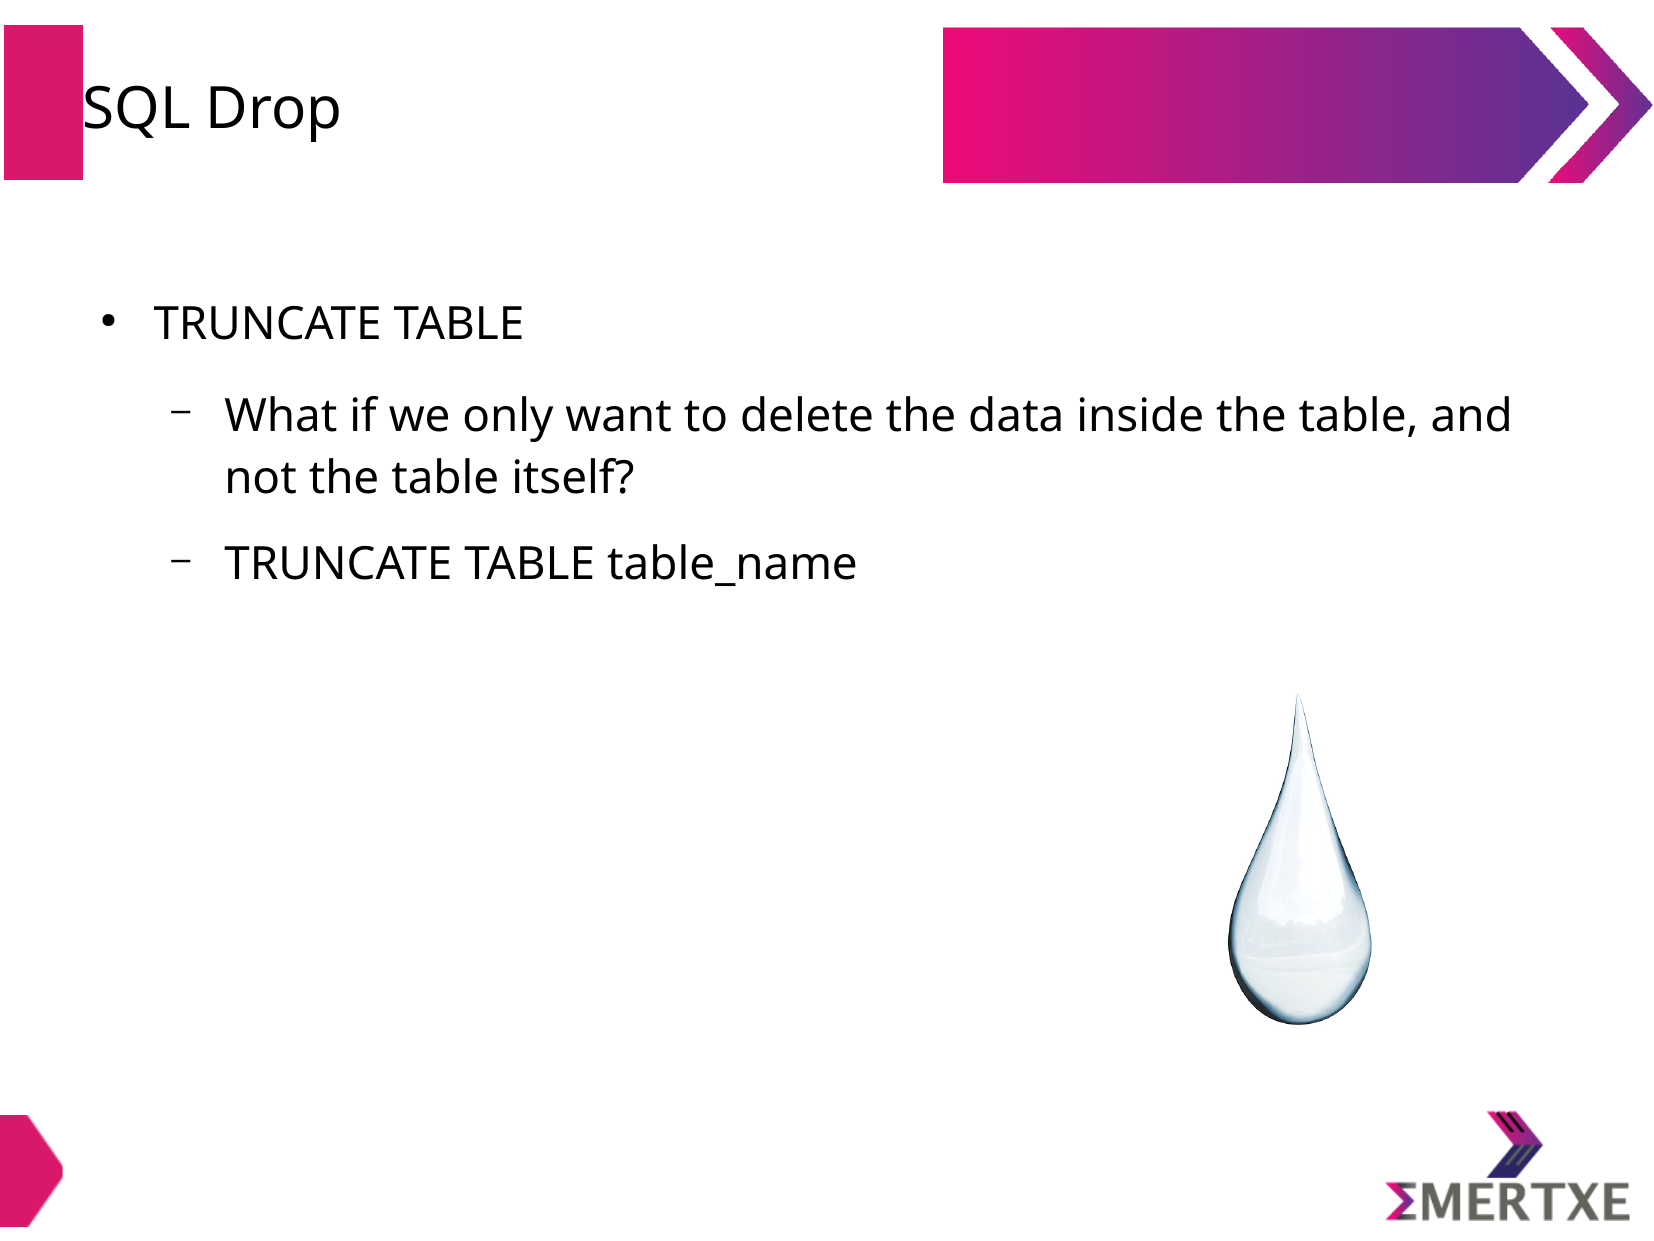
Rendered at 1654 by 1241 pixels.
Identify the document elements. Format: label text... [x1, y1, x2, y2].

title SQL Drop [82, 2, 1571, 210]
picture [1045, 660, 1571, 1066]
list TRUNCATE TABLE What if we only want to delete the data inside the table, and not the table itself? TRUNCATE TABLE table_name [82, 290, 1571, 1010]
picture [1571, 27, 1653, 183]
picture [1385, 1107, 1631, 1221]
